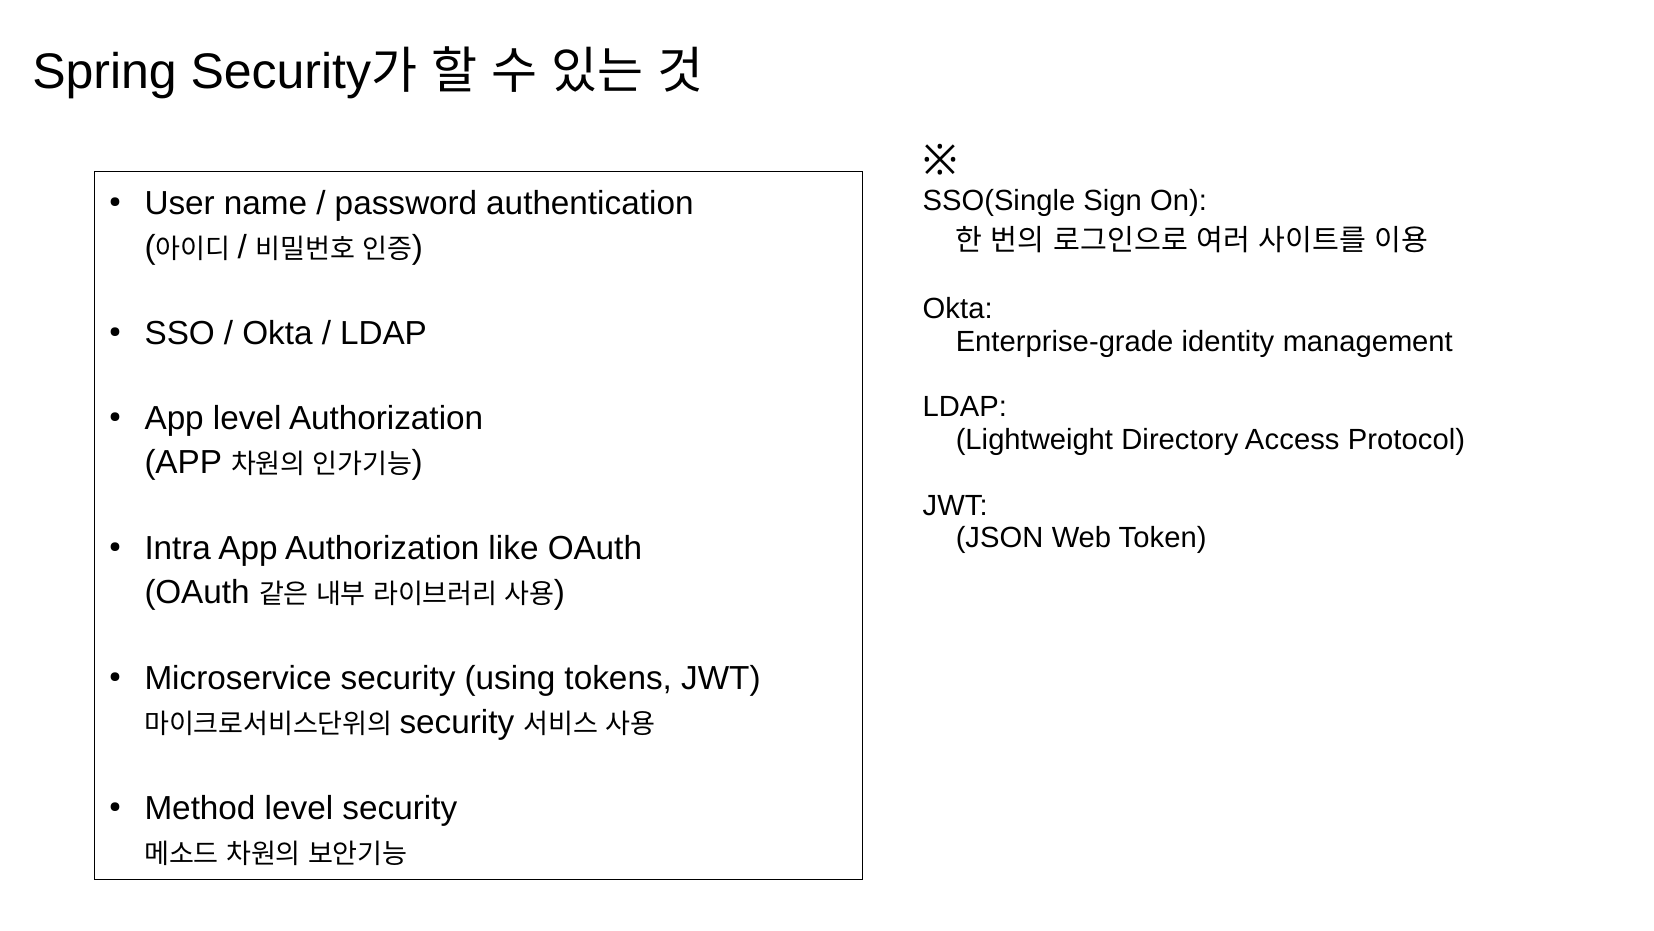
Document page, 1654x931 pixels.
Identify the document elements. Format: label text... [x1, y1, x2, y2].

text_box User name / password authentication (아이디 / 비밀번호 인증) SSO / Okta / LDAP App level Authorization (APP 차원의 인가기능) Intra App Authorization like OAuth (OAuth 같은 내부 라이브러리 사용) Microservice security (using tokens, JWT) 마이크로서비스단위의 security 서비스 사용 Method level security 메소드 차원의 보안기능 [94, 171, 863, 880]
text_box ※ SSO(Single Sign On): 한 번의 로그인으로 여러 사이트를 이용 Okta: Enterprise-grade identity management LDAP: (Lightweight Directory Access Protocol) JWT: (JSON Web Token) [908, 129, 1565, 721]
text_box Spring Security가 할 수 있는 것 [17, 23, 768, 133]
